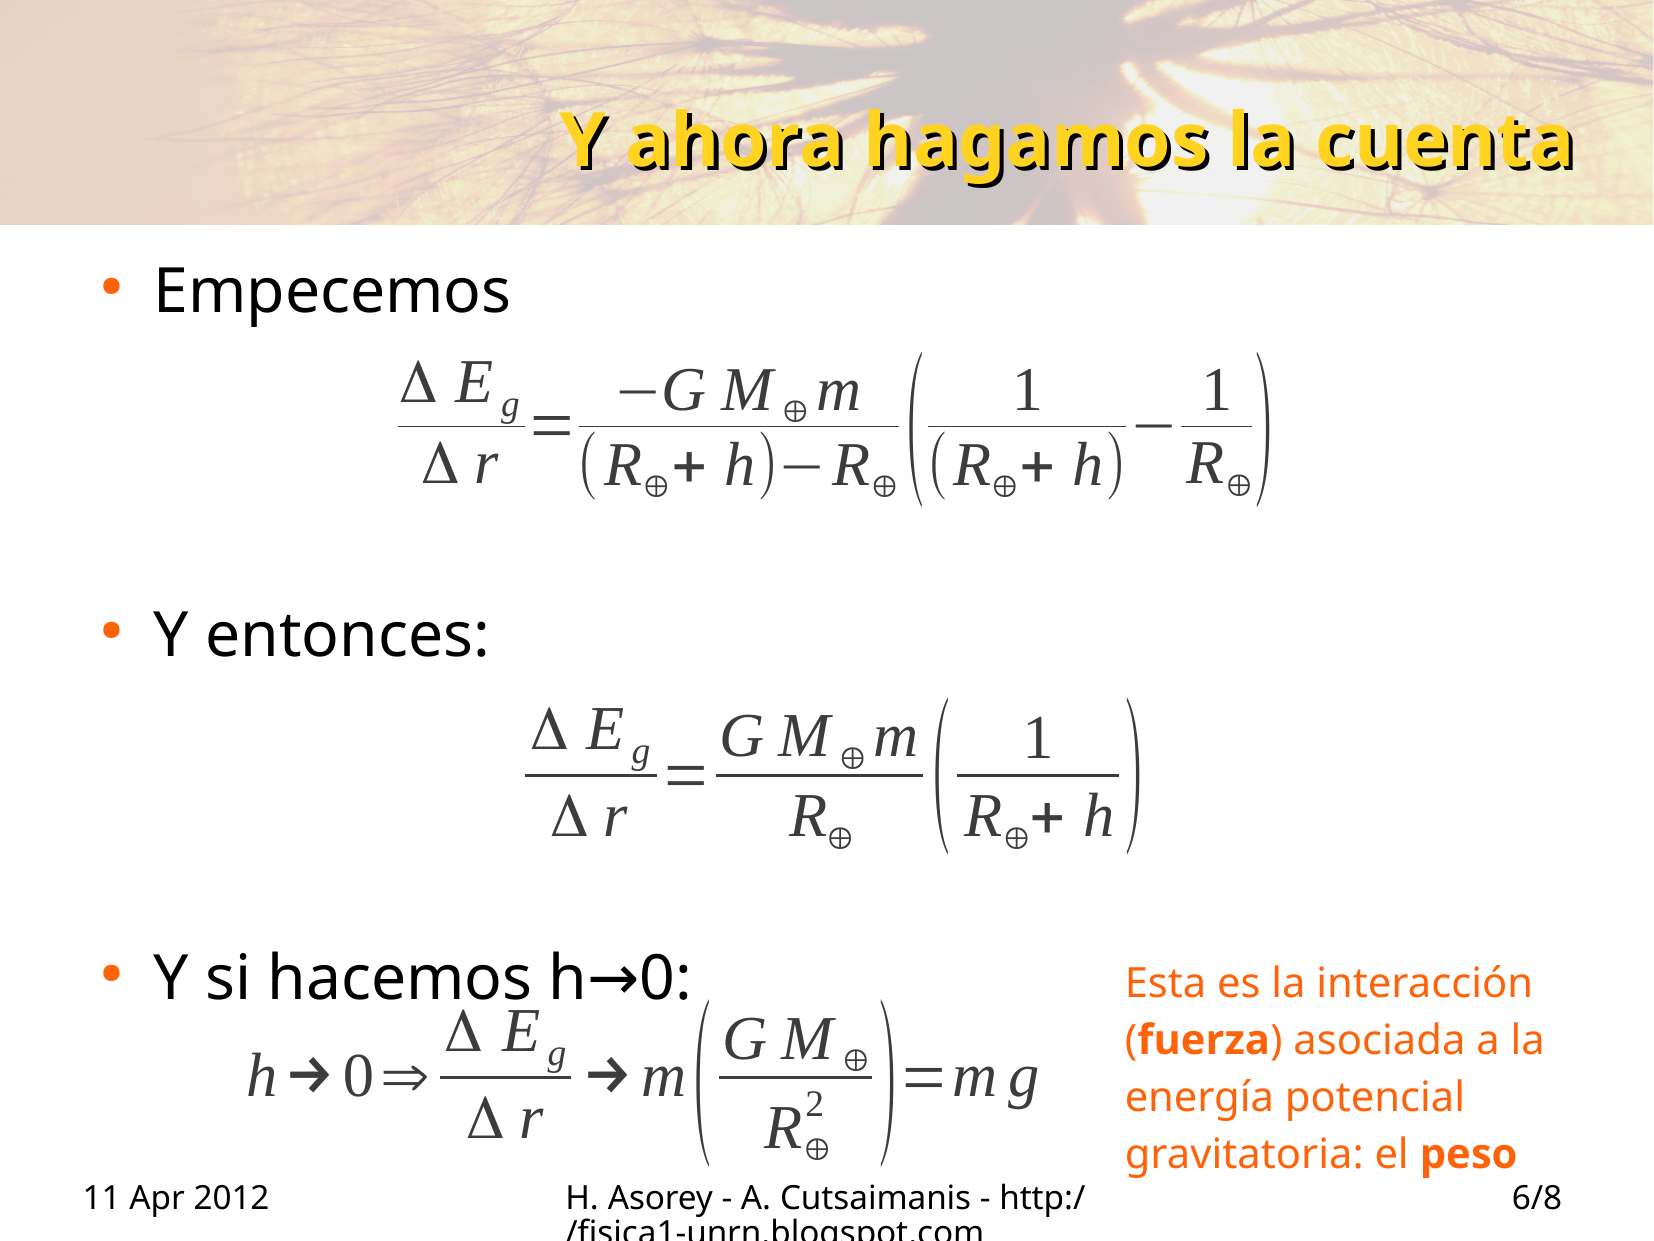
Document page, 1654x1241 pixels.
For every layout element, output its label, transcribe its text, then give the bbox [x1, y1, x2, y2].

list Empecemos Y entonces: Y si hacemos h→0: [82, 245, 1571, 1065]
chart [390, 346, 1283, 511]
chart [238, 995, 1051, 1171]
text_box Esta es la interacción (fuerza) asociada a la energía potencial gravitatoria: el peso [1110, 945, 1606, 1186]
picture [0, 0, 1654, 225]
chart [515, 692, 1152, 859]
title Y ahora hagamos la cuenta [86, 49, 1576, 226]
